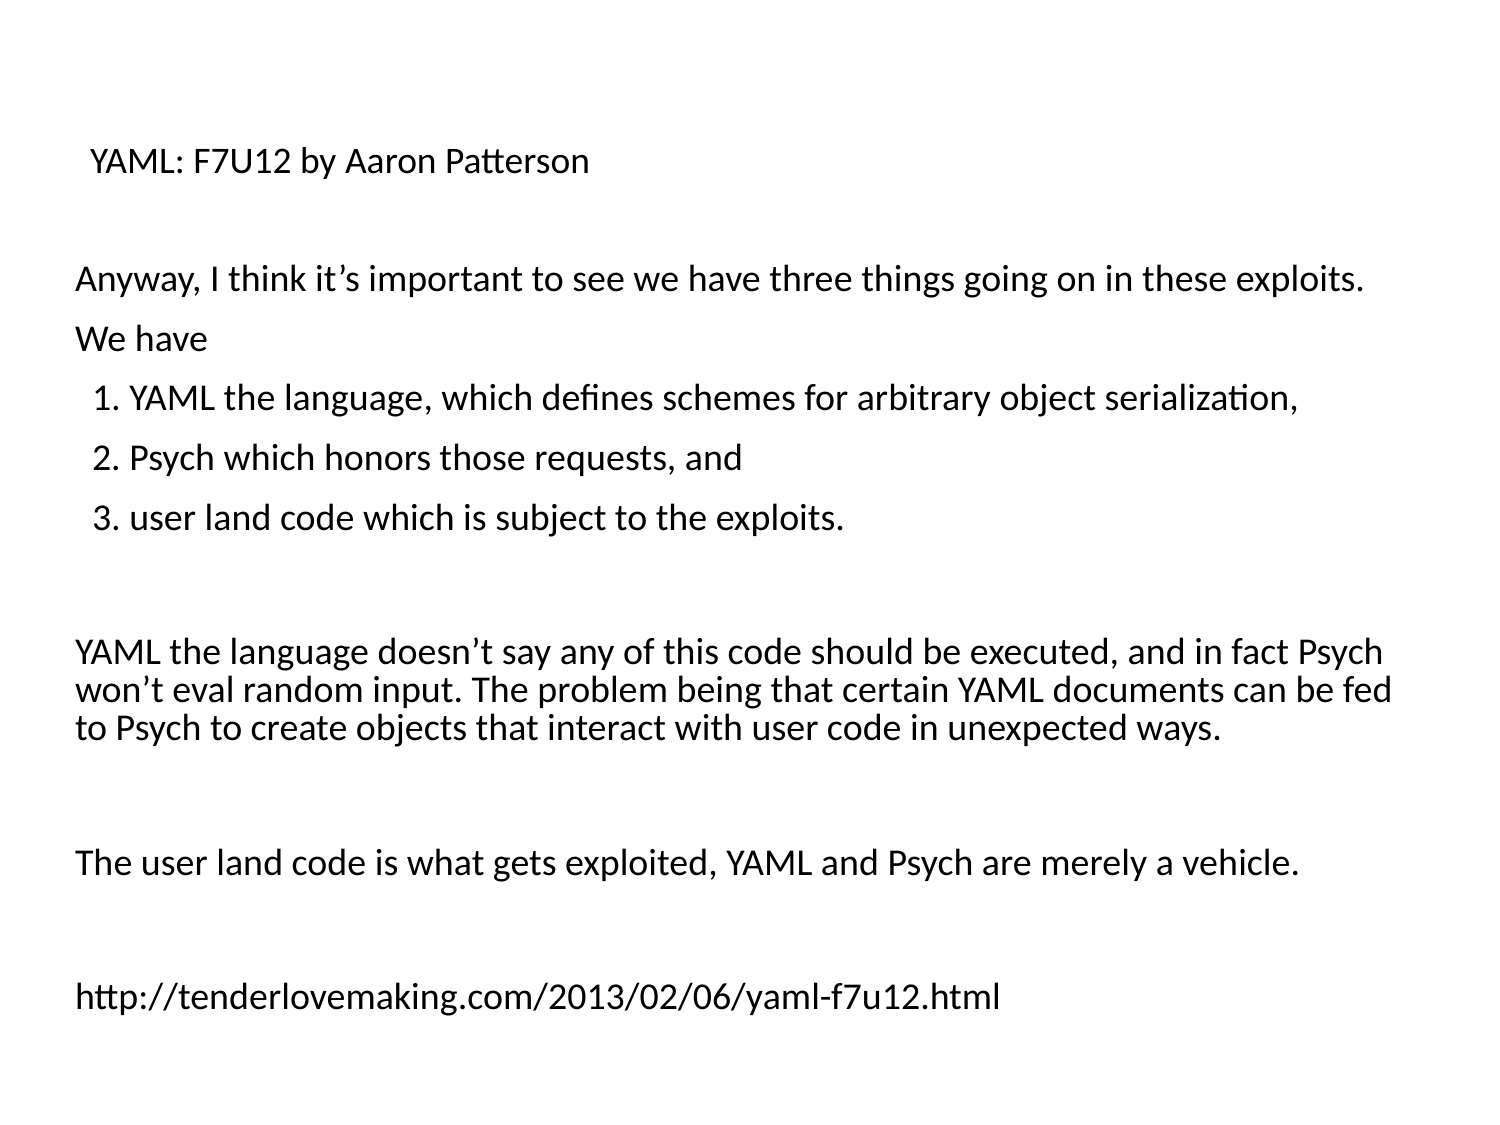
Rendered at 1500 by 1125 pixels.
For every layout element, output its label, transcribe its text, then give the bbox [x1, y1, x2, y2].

title YAML: F7U12 by Aaron Patterson [90, 43, 1365, 263]
list Anyway, I think it’s important to see we have three things going on in these exploits. We have 1. YAML the language, which defines schemes for arbitrary object serialization, 2. Psych which honors those requests, and 3. user land code which is subject to the exploits. YAML the language doesn’t say any of this code should be executed, and in fact Psych won’t eval random input. The problem being that certain YAML documents can be fed to Psych to create objects that interact with user code in unexpected ways. The user land code is what gets exploited, YAML and Psych are merely a vehicle. http://tenderlovemaking.com/2013/02/06/yaml-f7u12.html [75, 263, 1395, 1036]
